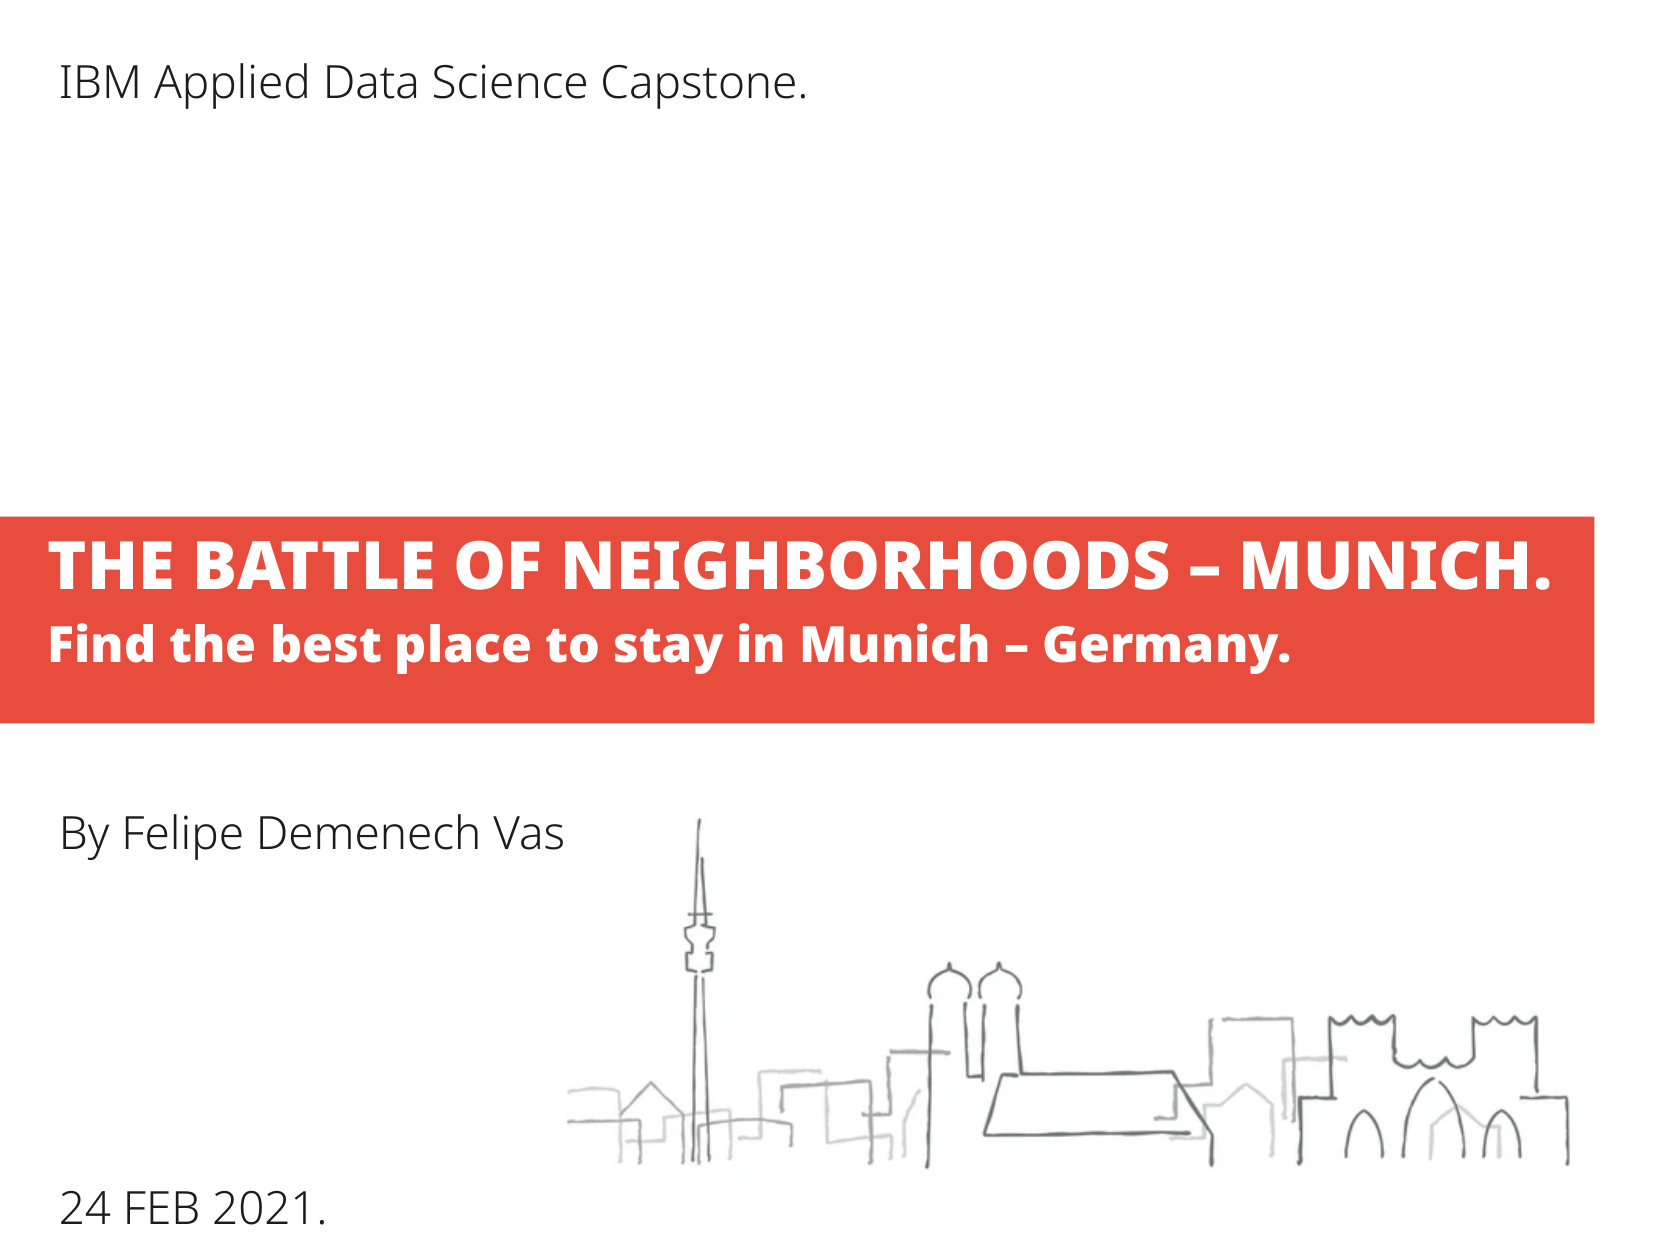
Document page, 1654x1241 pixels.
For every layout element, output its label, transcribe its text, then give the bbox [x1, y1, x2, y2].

subtitle IBM Applied Data Science Capstone. By Felipe Demenech Vasconcelos. 24 FEB 2021. [59, 49, 1595, 1184]
title THE BATTLE OF NEIGHBORHOODS – MUNICH. Find the best place to stay in Munich – Germany. [47, 518, 1584, 678]
picture [566, 786, 1595, 1184]
